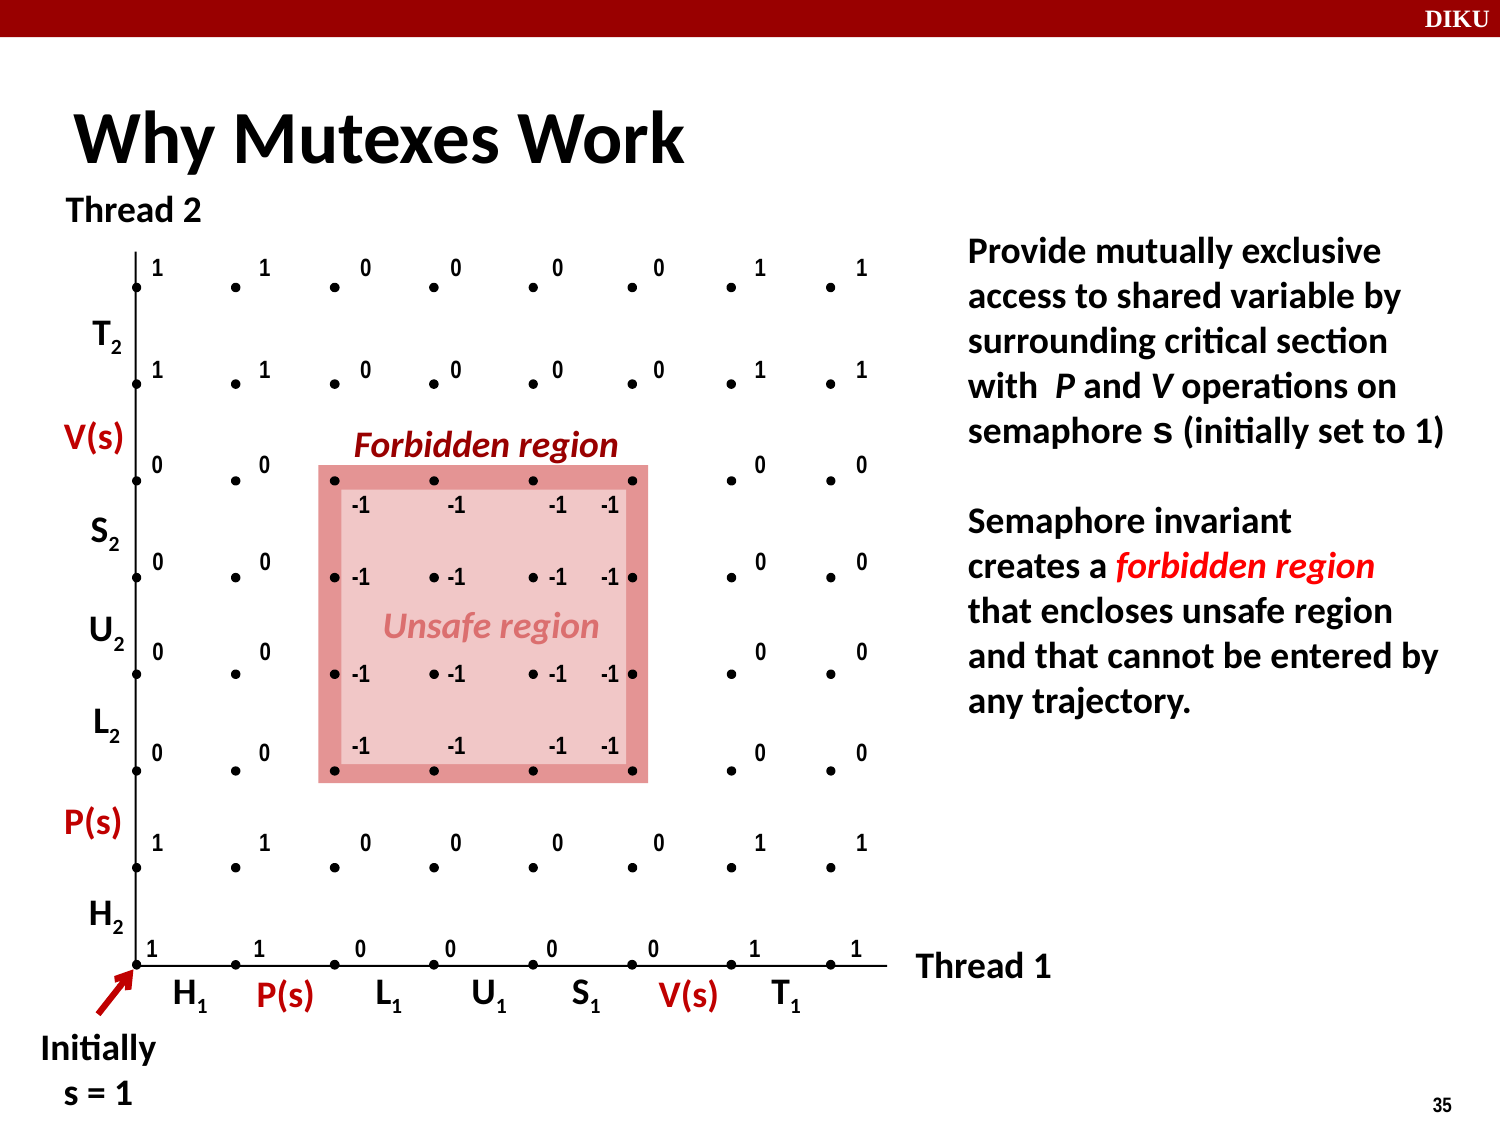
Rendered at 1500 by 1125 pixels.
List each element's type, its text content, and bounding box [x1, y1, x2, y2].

text_box 0 [537, 244, 579, 290]
text_box [629, 865, 636, 871]
text_box [530, 284, 536, 291]
text_box 1 [835, 925, 877, 970]
text_box V(s) [49, 404, 140, 465]
text_box [318, 465, 649, 784]
text_box 0 [841, 537, 883, 583]
text_box 1 [244, 244, 286, 290]
text_box 0 [638, 819, 680, 864]
text_box Thread 2 [50, 177, 217, 237]
text_box [728, 478, 735, 484]
text_box -1 [534, 722, 582, 767]
text_box 1 [137, 819, 179, 864]
text_box 0 [137, 537, 179, 583]
text_box L2 [78, 689, 135, 755]
text_box 1 [137, 244, 179, 290]
text_box Unsafe region [367, 593, 615, 654]
text_box 0 [340, 925, 382, 970]
text_box 1 [244, 345, 286, 391]
text_box -1 [337, 553, 385, 598]
text_box 0 [739, 440, 781, 486]
text_box [728, 865, 735, 871]
text_box 0 [345, 345, 387, 391]
text_box 0 [430, 925, 472, 970]
text_box -1 [432, 722, 481, 767]
text_box 0 [136, 440, 178, 486]
text_box 0 [435, 345, 477, 391]
text_box [828, 574, 834, 581]
text_box Forbidden region [339, 412, 634, 473]
text_box [629, 284, 635, 291]
text_box 0 [435, 244, 477, 290]
text_box Provide mutually exclusive access to shared variable by surrounding critical section with P and V operations on semaphore s (initially set to 1) Semaphore invariant creates a forbidden region that encloses unsafe region and that cannot be entered by any trajectory. [953, 226, 1463, 767]
text_box [233, 574, 239, 581]
text_box H2 [74, 880, 139, 947]
text_box 0 [136, 728, 178, 774]
text_box 1 [238, 925, 280, 970]
text_box 1 [739, 345, 781, 391]
text_box P(s) [241, 962, 330, 1023]
text_box 0 [137, 627, 179, 673]
text_box 0 [435, 819, 477, 864]
text_box [331, 381, 338, 387]
text_box S2 [75, 497, 135, 564]
text_box -1 [586, 481, 634, 526]
text_box 0 [841, 440, 883, 486]
text_box 0 [638, 244, 680, 290]
text_box 0 [345, 244, 387, 290]
text_box 1 [739, 819, 781, 864]
text_box L1 [360, 959, 418, 1026]
text_box 0 [244, 440, 286, 486]
text_box -1 [337, 650, 385, 695]
text_box S1 [557, 959, 616, 1026]
text_box -1 [337, 722, 385, 767]
text_box [331, 284, 338, 291]
text_box 0 [841, 728, 883, 774]
text_box 1 [841, 345, 883, 391]
text_box P(s) [49, 789, 138, 850]
text_box T1 [756, 959, 816, 1026]
text_box -1 [534, 553, 582, 598]
text_box -1 [586, 722, 634, 767]
text_box 0 [537, 345, 579, 391]
text_box 0 [740, 537, 782, 583]
text_box 0 [244, 627, 286, 673]
text_box Thread 1 [900, 933, 1067, 994]
text_box 0 [531, 925, 573, 970]
text_box -1 [586, 553, 634, 598]
text_box U2 [74, 597, 140, 663]
text_box -1 [534, 481, 582, 526]
text_box [331, 865, 338, 871]
text_box 1 [734, 925, 776, 970]
text_box [728, 284, 734, 291]
text_box -1 [534, 650, 582, 695]
text_box -1 [432, 553, 481, 598]
text_box 1 [841, 819, 883, 864]
text_box 0 [633, 925, 675, 970]
text_box 0 [638, 345, 680, 391]
text_box [728, 768, 735, 774]
text_box [728, 671, 735, 677]
text_box H1 [158, 959, 223, 1026]
text_box -1 [432, 481, 481, 526]
text_box 0 [537, 819, 579, 864]
text_box [728, 574, 735, 581]
text_box 1 [841, 244, 883, 290]
text_box 0 [740, 627, 782, 673]
text_box 1 [244, 819, 286, 864]
text_box 0 [244, 537, 286, 583]
text_box 0 [841, 627, 883, 673]
text_box [331, 961, 338, 968]
text_box Initially s = 1 [25, 1015, 172, 1121]
text_box 0 [739, 728, 781, 774]
text_box -1 [432, 650, 481, 695]
text_box [728, 961, 734, 968]
text_box 0 [345, 819, 387, 864]
text_box 1 [137, 345, 179, 391]
text_box V(s) [643, 962, 735, 1023]
text_box [828, 961, 834, 968]
text_box 0 [244, 728, 286, 774]
text_box T2 [77, 300, 137, 367]
text_box 1 [131, 925, 173, 970]
text_box -1 [337, 481, 385, 526]
text_box -1 [586, 650, 634, 695]
text_box Why Mutexes Work [58, 71, 1304, 197]
text_box [828, 284, 834, 291]
text_box 1 [739, 244, 781, 290]
text_box [233, 284, 239, 291]
text_box U1 [456, 959, 522, 1026]
